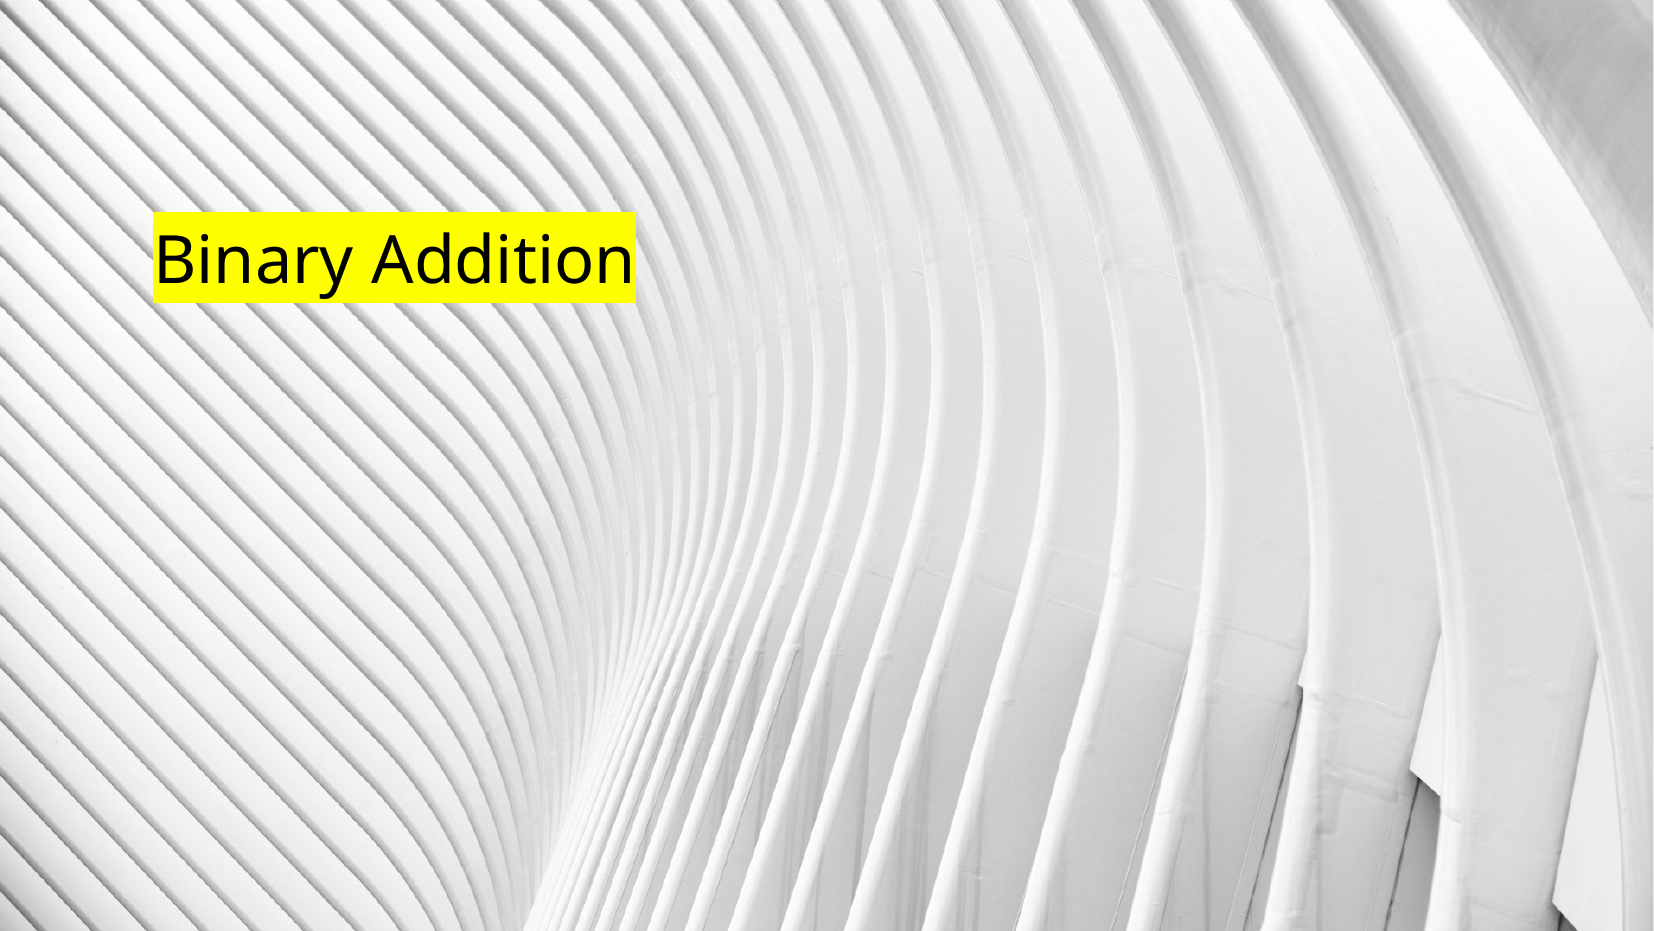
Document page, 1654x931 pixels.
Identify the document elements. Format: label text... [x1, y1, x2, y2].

picture [0, 0, 1654, 931]
list Binary Addition [82, 217, 1571, 839]
